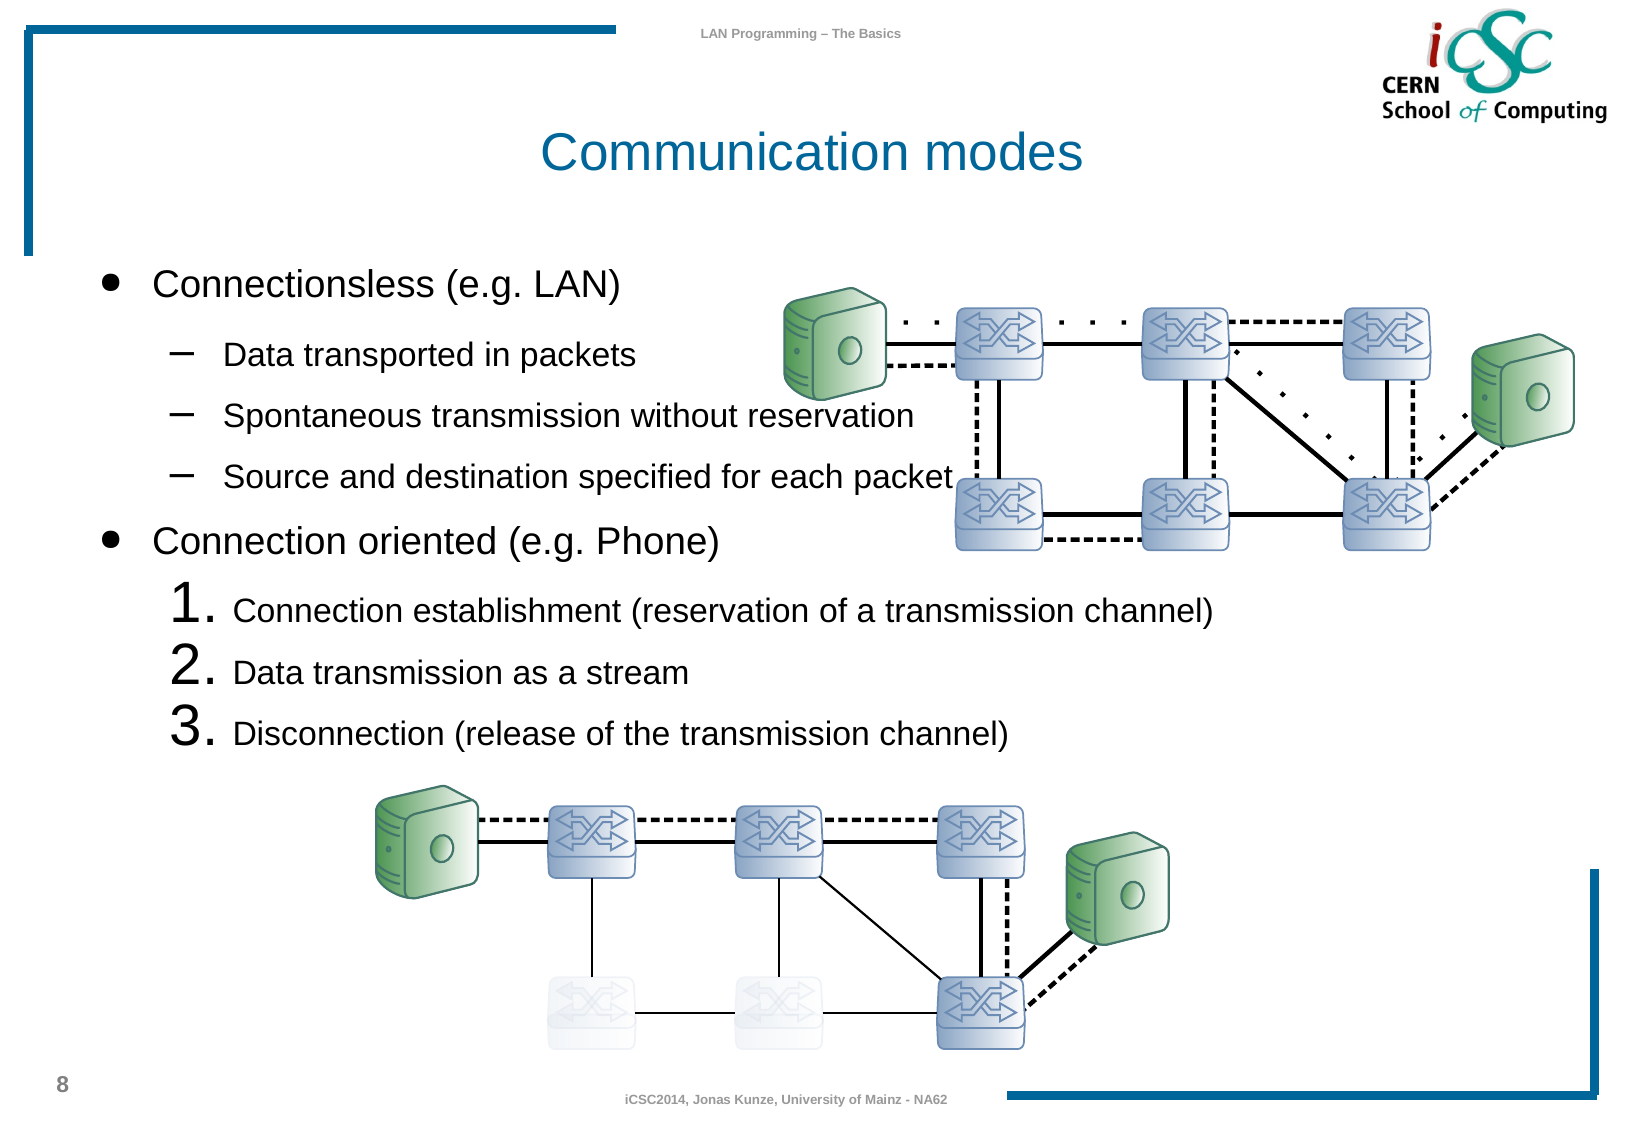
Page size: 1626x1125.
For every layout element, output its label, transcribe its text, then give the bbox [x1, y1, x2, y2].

picture [375, 784, 1170, 1051]
picture [783, 286, 1576, 552]
list Connectionsless (e.g. LAN) Data transported in packets Spontaneous transmission without reservation Source and destination specified for each packet Connection oriented (e.g. Phone) Connection establishment (reservation of a transmission channel) Data transmission as a stream Disconnection (release of the transmission channel) [81, 263, 1544, 916]
picture [1381, 8, 1608, 125]
title Communication modes [81, 44, 1544, 233]
